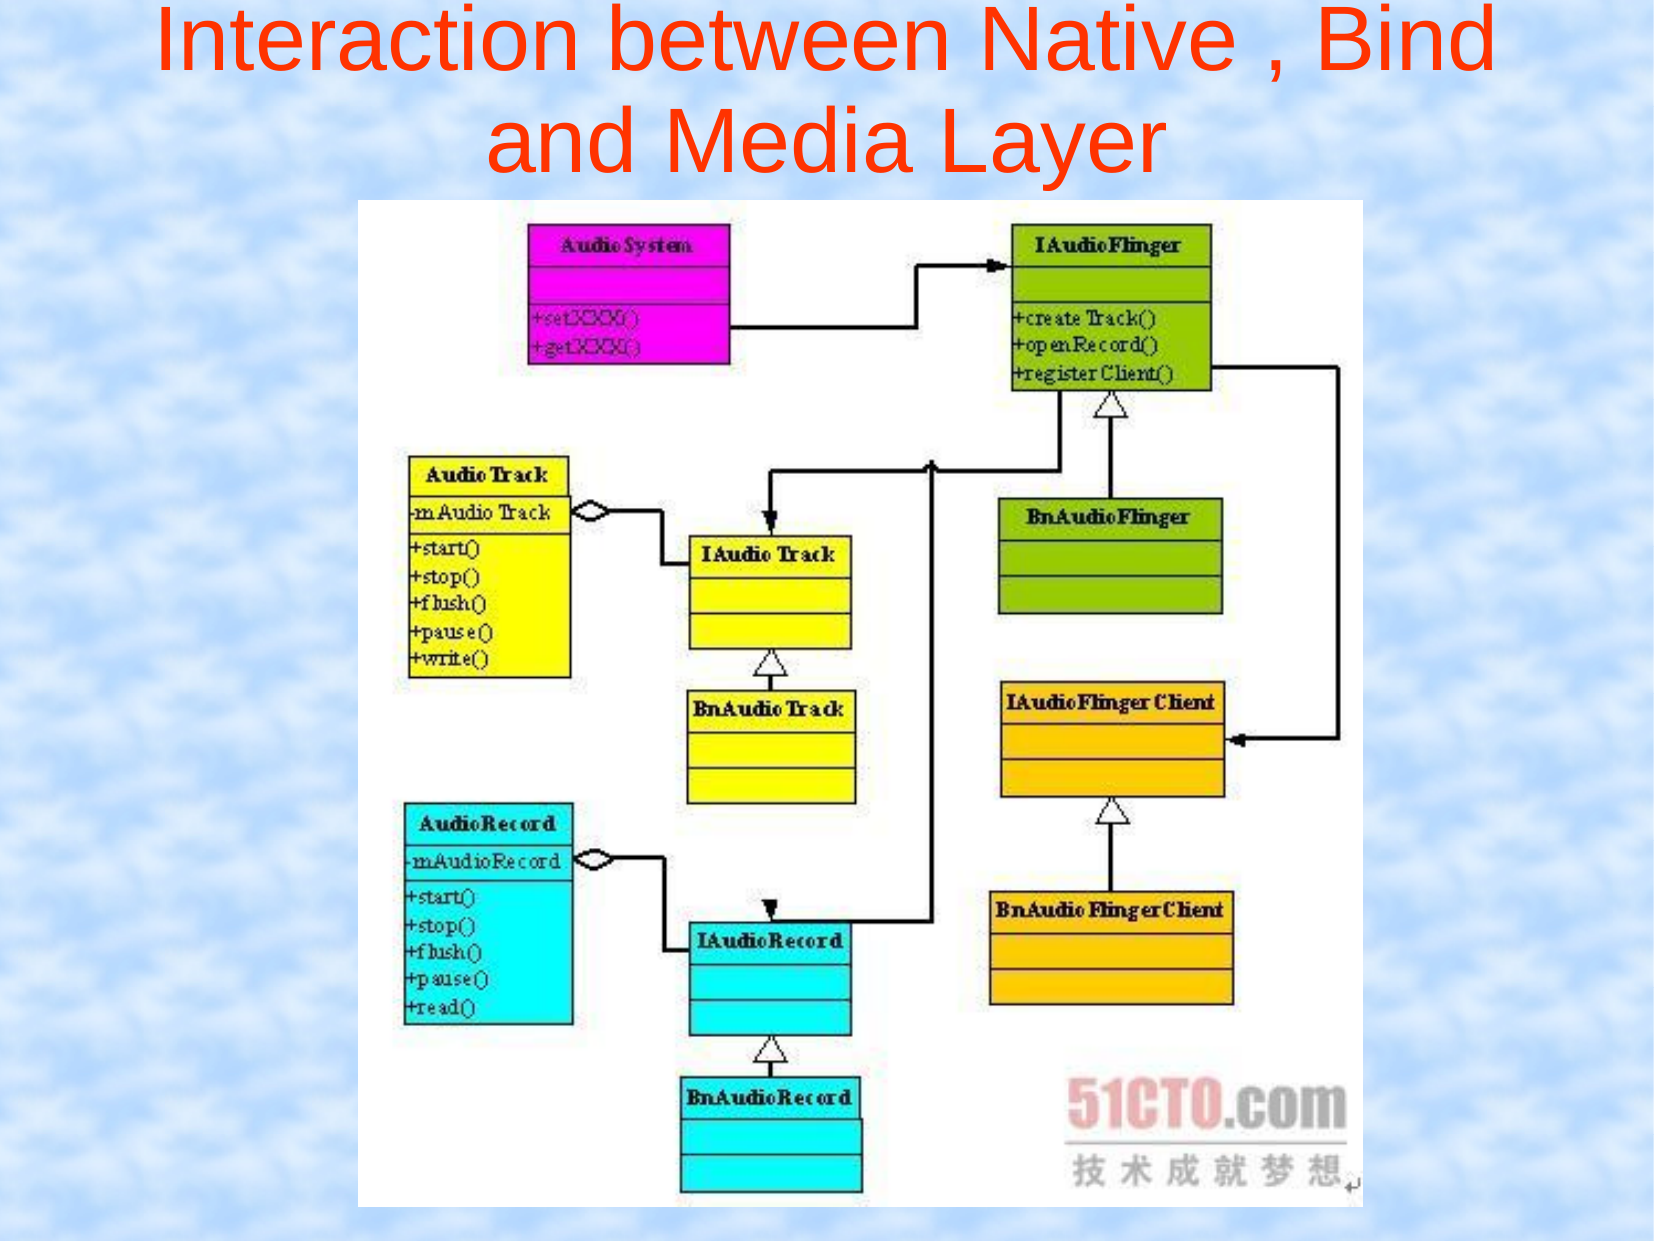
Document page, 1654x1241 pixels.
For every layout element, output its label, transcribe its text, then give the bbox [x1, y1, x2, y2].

picture [0, 0, 1654, 1241]
title Interaction between Native , Bind and Media Layer [82, 0, 1571, 193]
